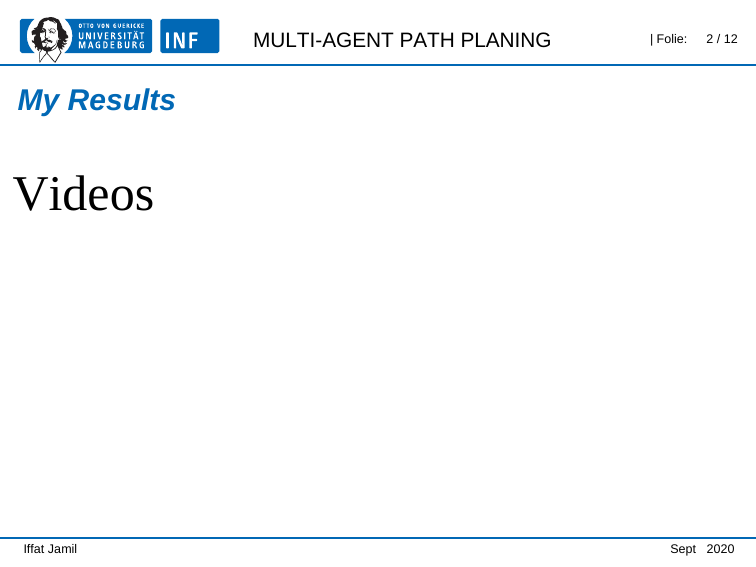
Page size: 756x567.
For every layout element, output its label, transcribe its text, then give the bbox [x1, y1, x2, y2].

text_box | Folie: [650, 32, 688, 47]
text_box [64, 18, 153, 54]
text_box Videos [0, 66, 756, 537]
text_box MULTI-AGENT PATH PLANING [253, 29, 552, 53]
text_box 2020 [706, 542, 735, 557]
text_box [31, 17, 69, 63]
text_box Videos [0, 539, 756, 567]
text_box My Results [17, 83, 193, 117]
text_box Videos [0, 0, 756, 64]
text_box [19, 18, 35, 54]
text_box Sept [649, 542, 697, 557]
text_box 2 / 12 [706, 32, 738, 47]
text_box Iffat Jamil [20, 542, 86, 557]
text_box [160, 18, 220, 54]
